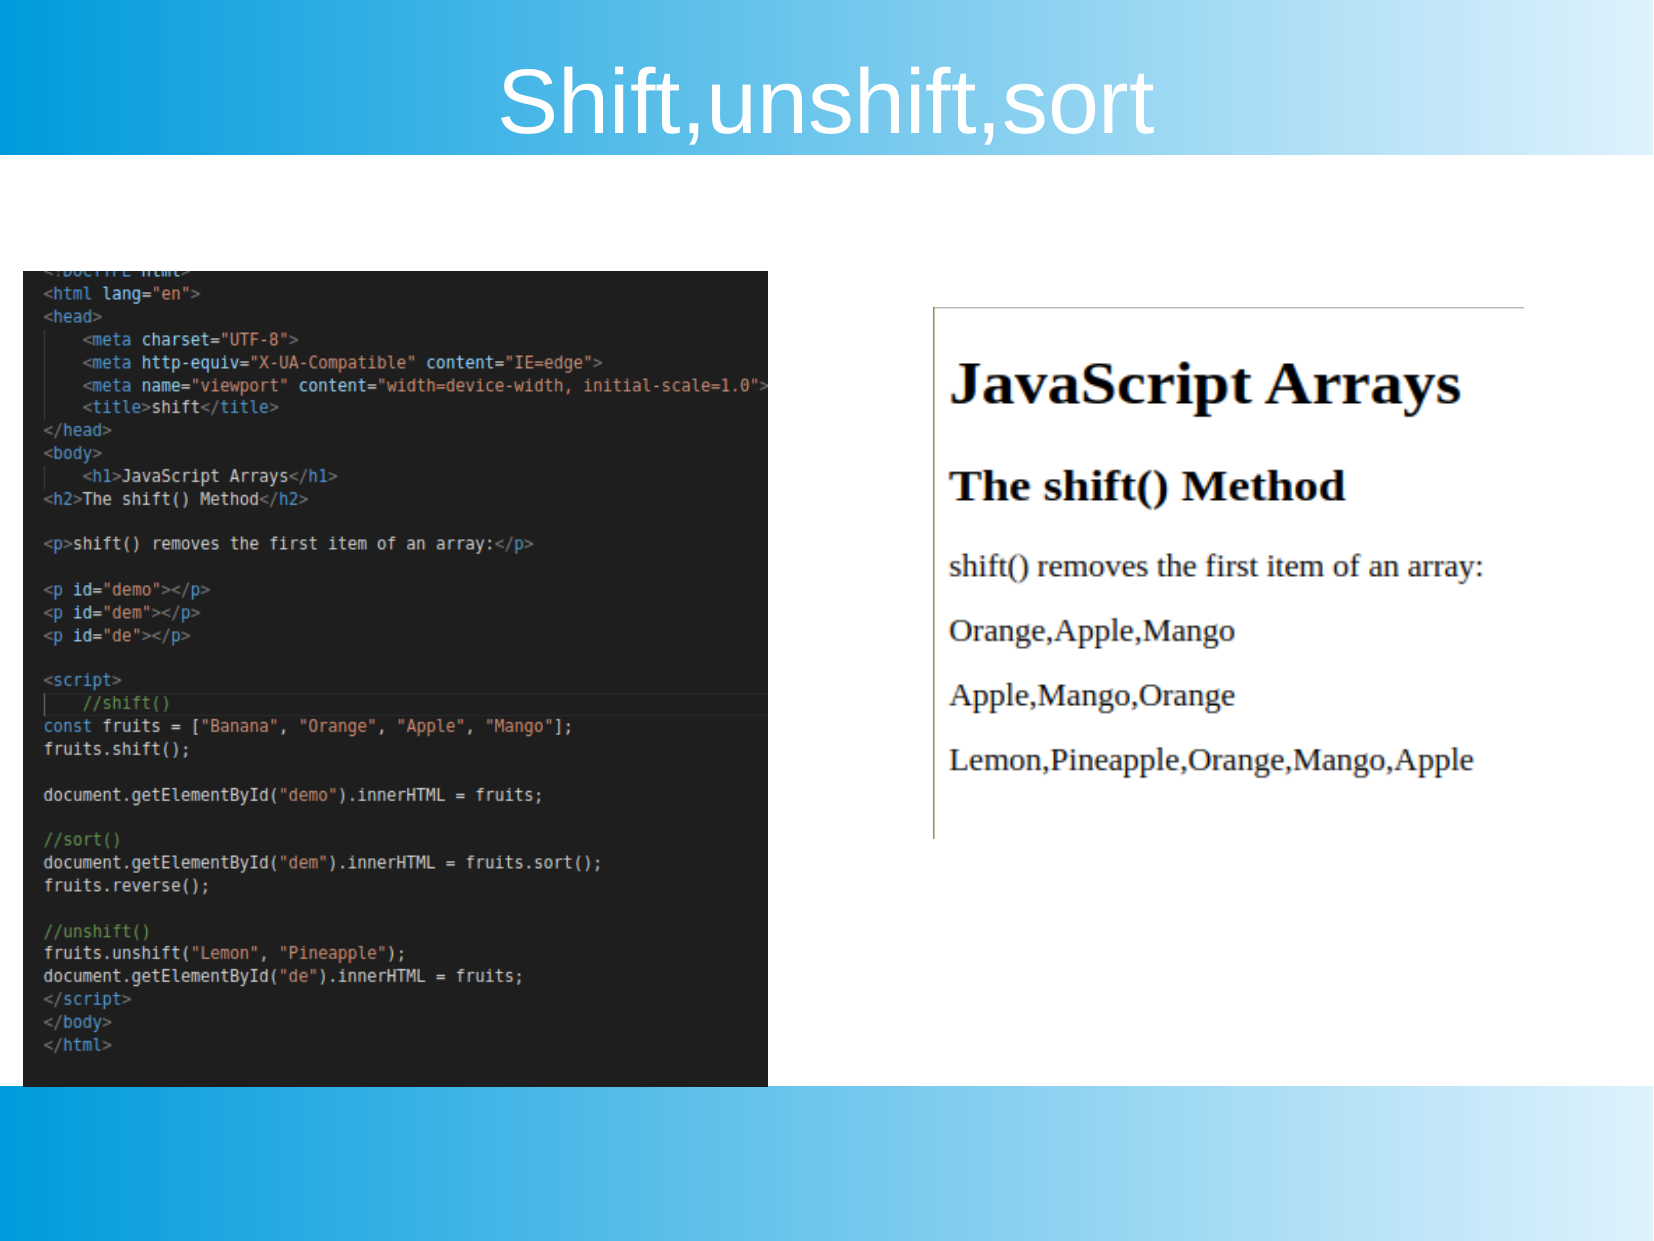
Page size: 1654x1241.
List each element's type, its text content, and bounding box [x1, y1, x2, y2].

title Shift,unshift,sort [82, 49, 1571, 155]
picture [933, 307, 1524, 839]
picture [23, 271, 768, 1241]
